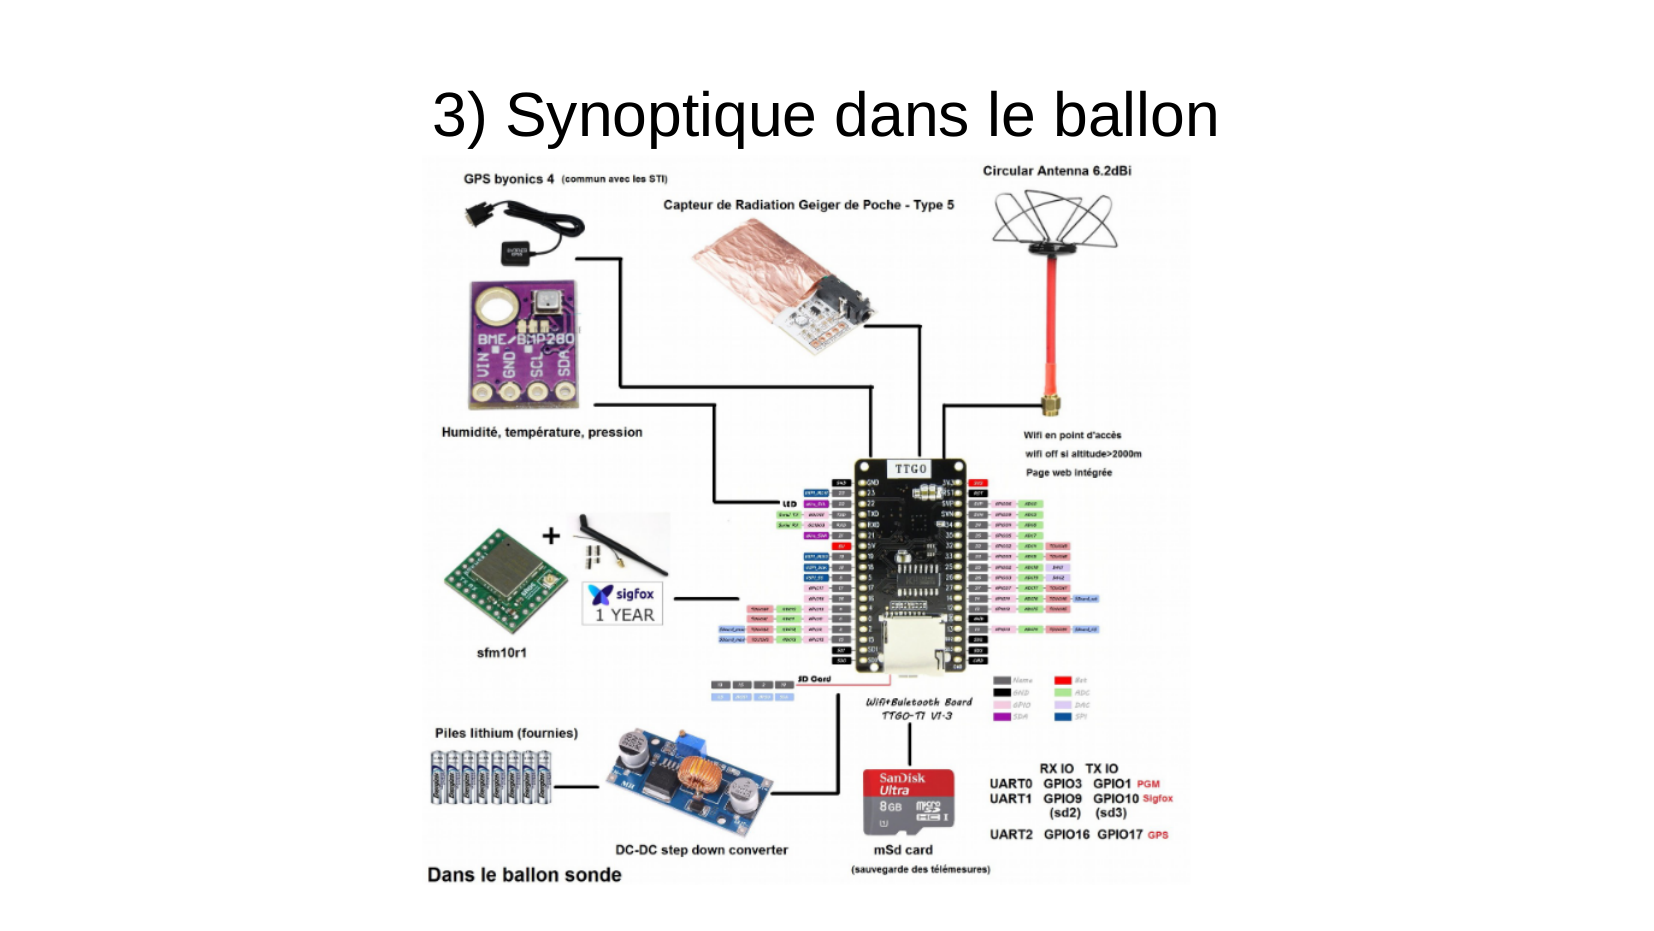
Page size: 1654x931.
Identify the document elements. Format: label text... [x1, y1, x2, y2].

title 3) Synoptique dans le ballon [82, 37, 1571, 193]
picture [384, 153, 1252, 886]
